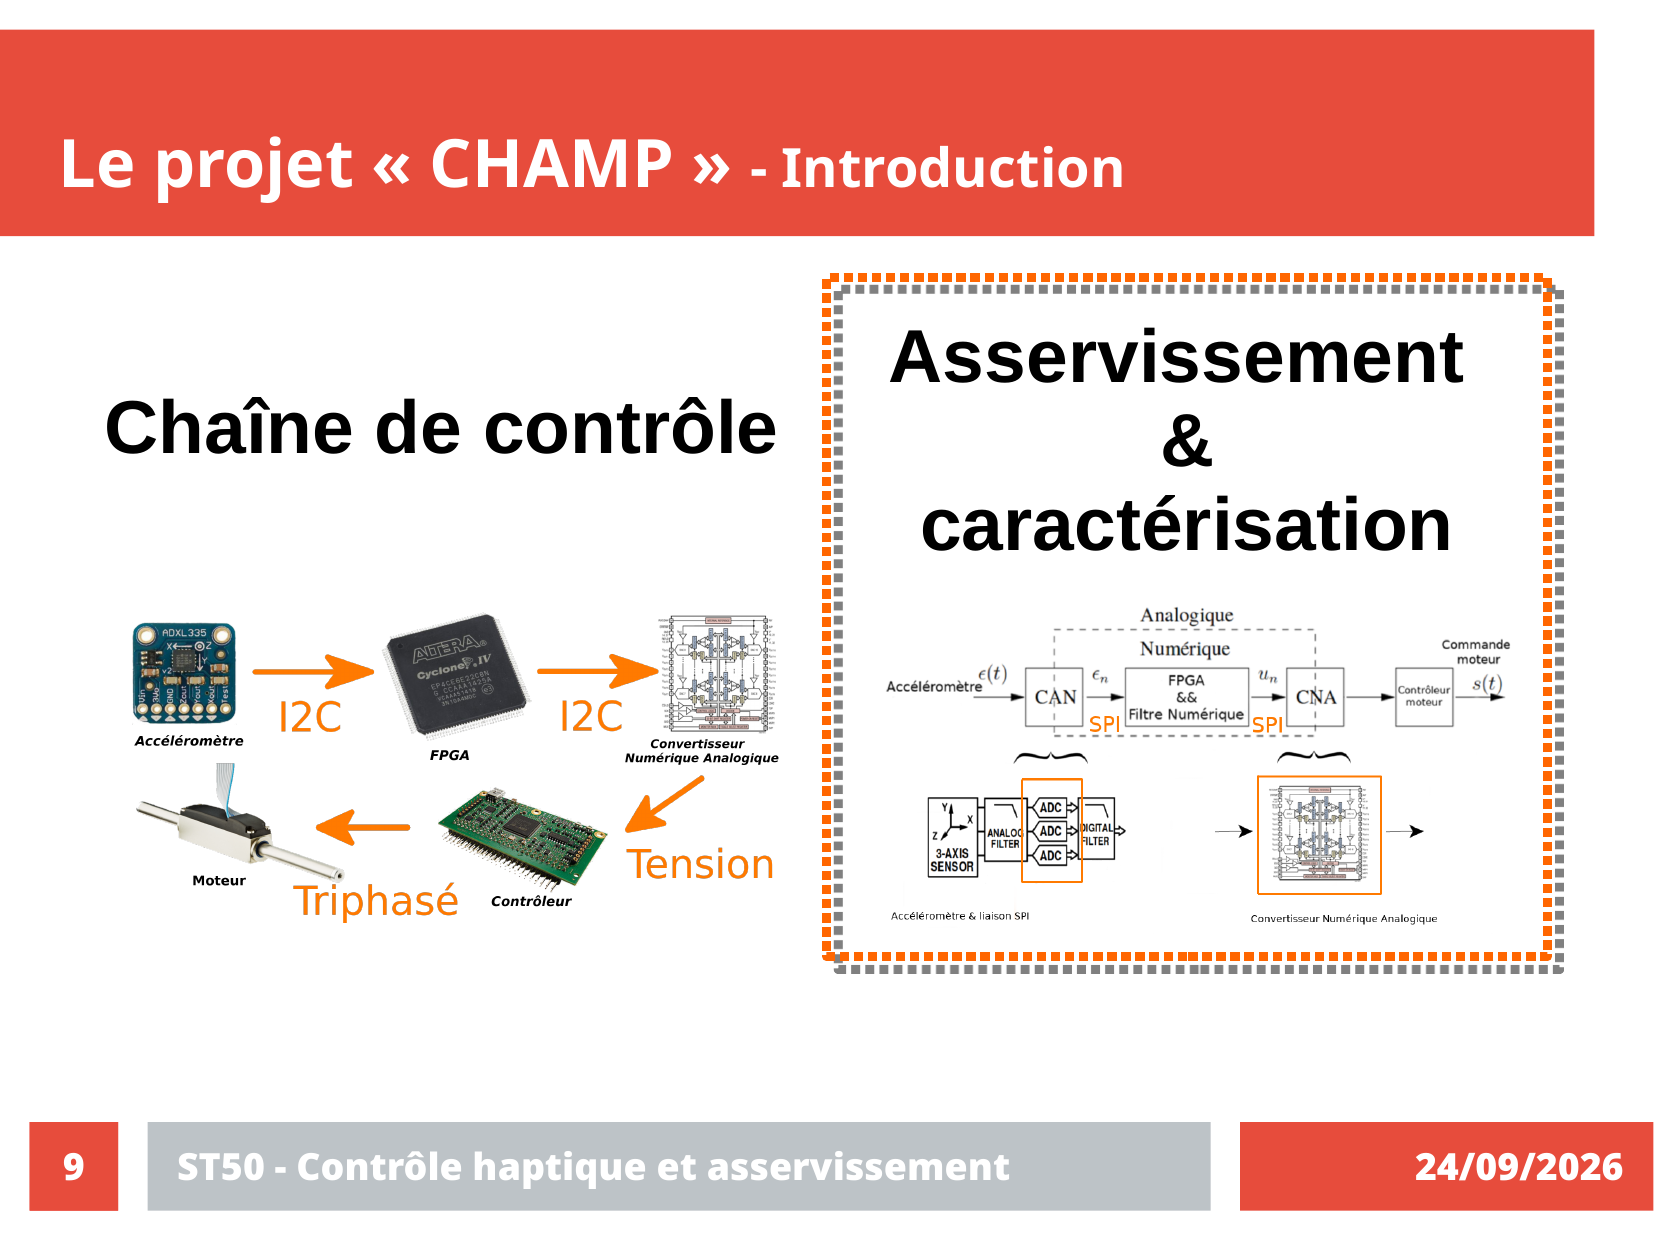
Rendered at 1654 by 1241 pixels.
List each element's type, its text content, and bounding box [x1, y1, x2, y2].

picture [118, 602, 781, 934]
text_box Chaîne de contrôle [89, 377, 815, 464]
title Le projet « CHAMP » - Introduction [59, 59, 1595, 207]
list [59, 324, 1565, 1093]
text_box [826, 277, 1548, 957]
